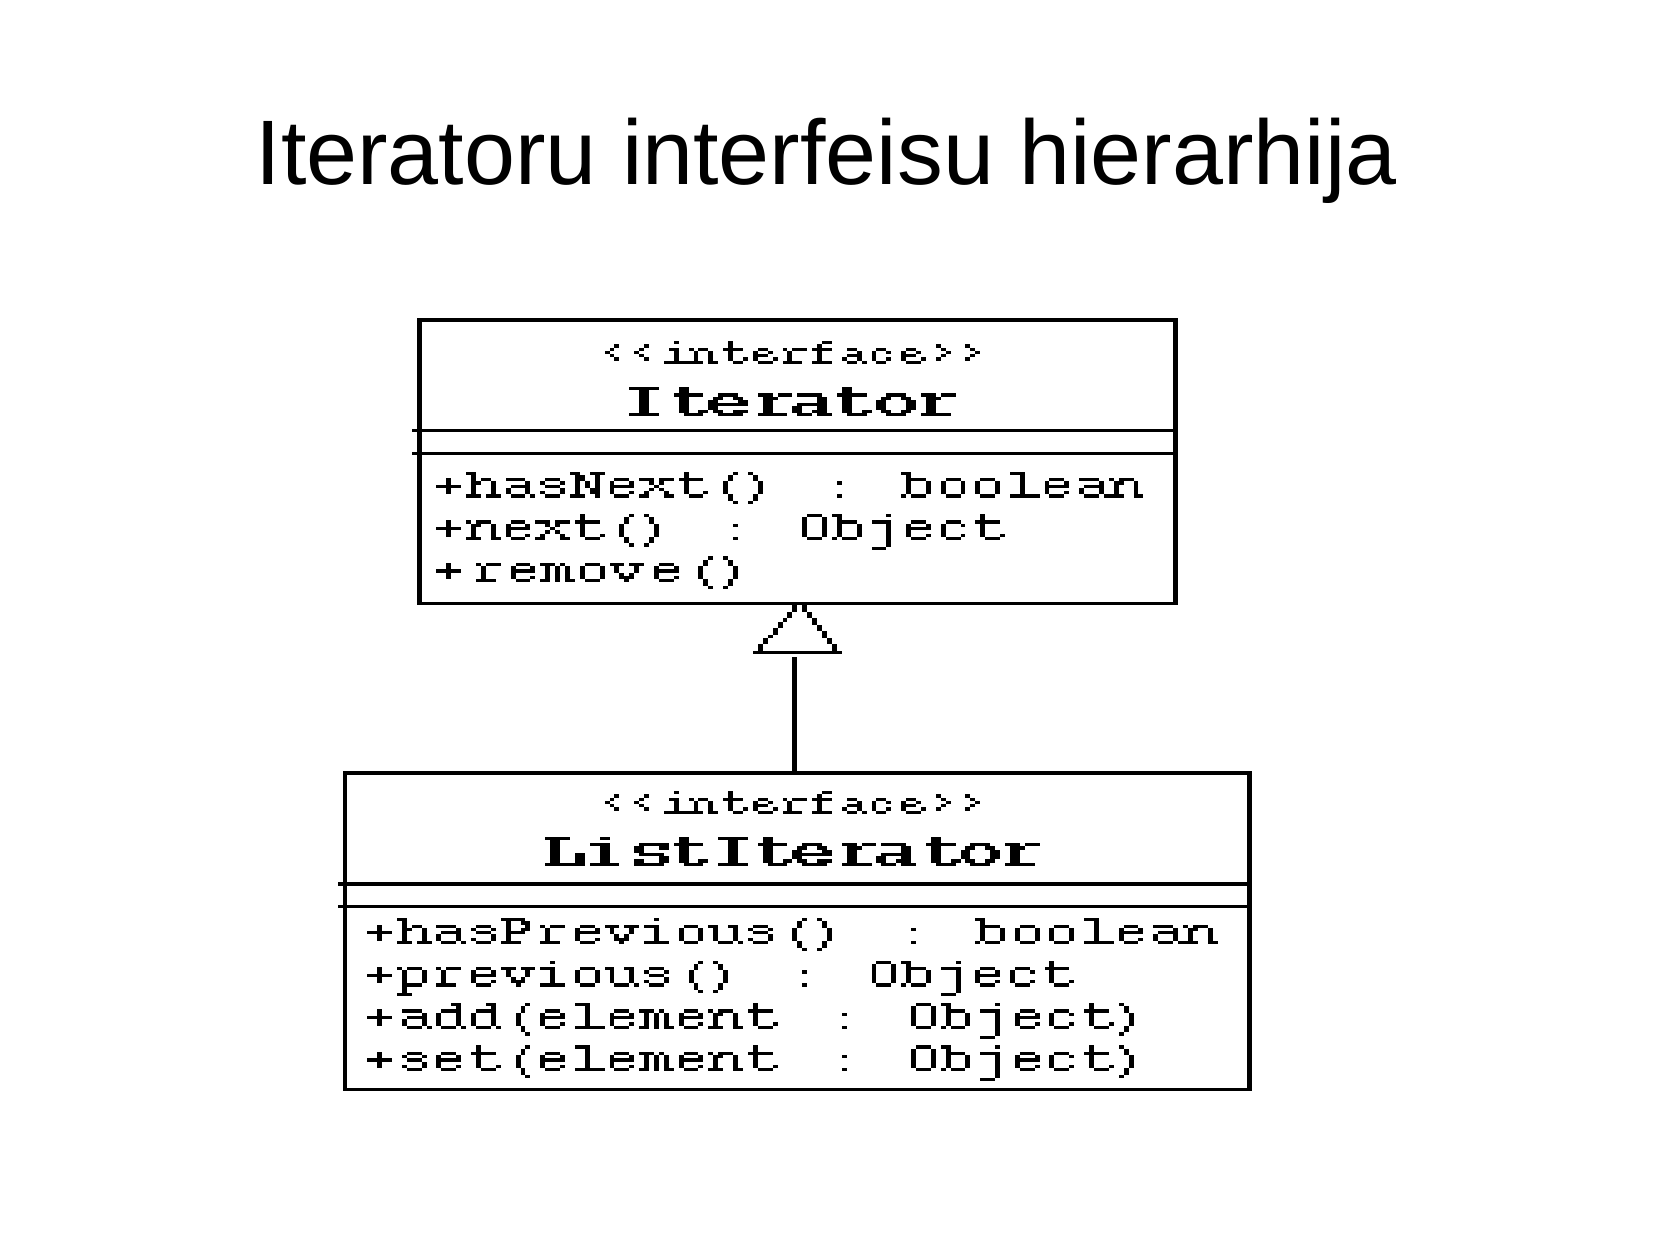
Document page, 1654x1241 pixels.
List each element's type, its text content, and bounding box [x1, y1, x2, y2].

title Iteratoru interfeisu hierarhija [82, 49, 1571, 257]
picture [259, 283, 1312, 1111]
